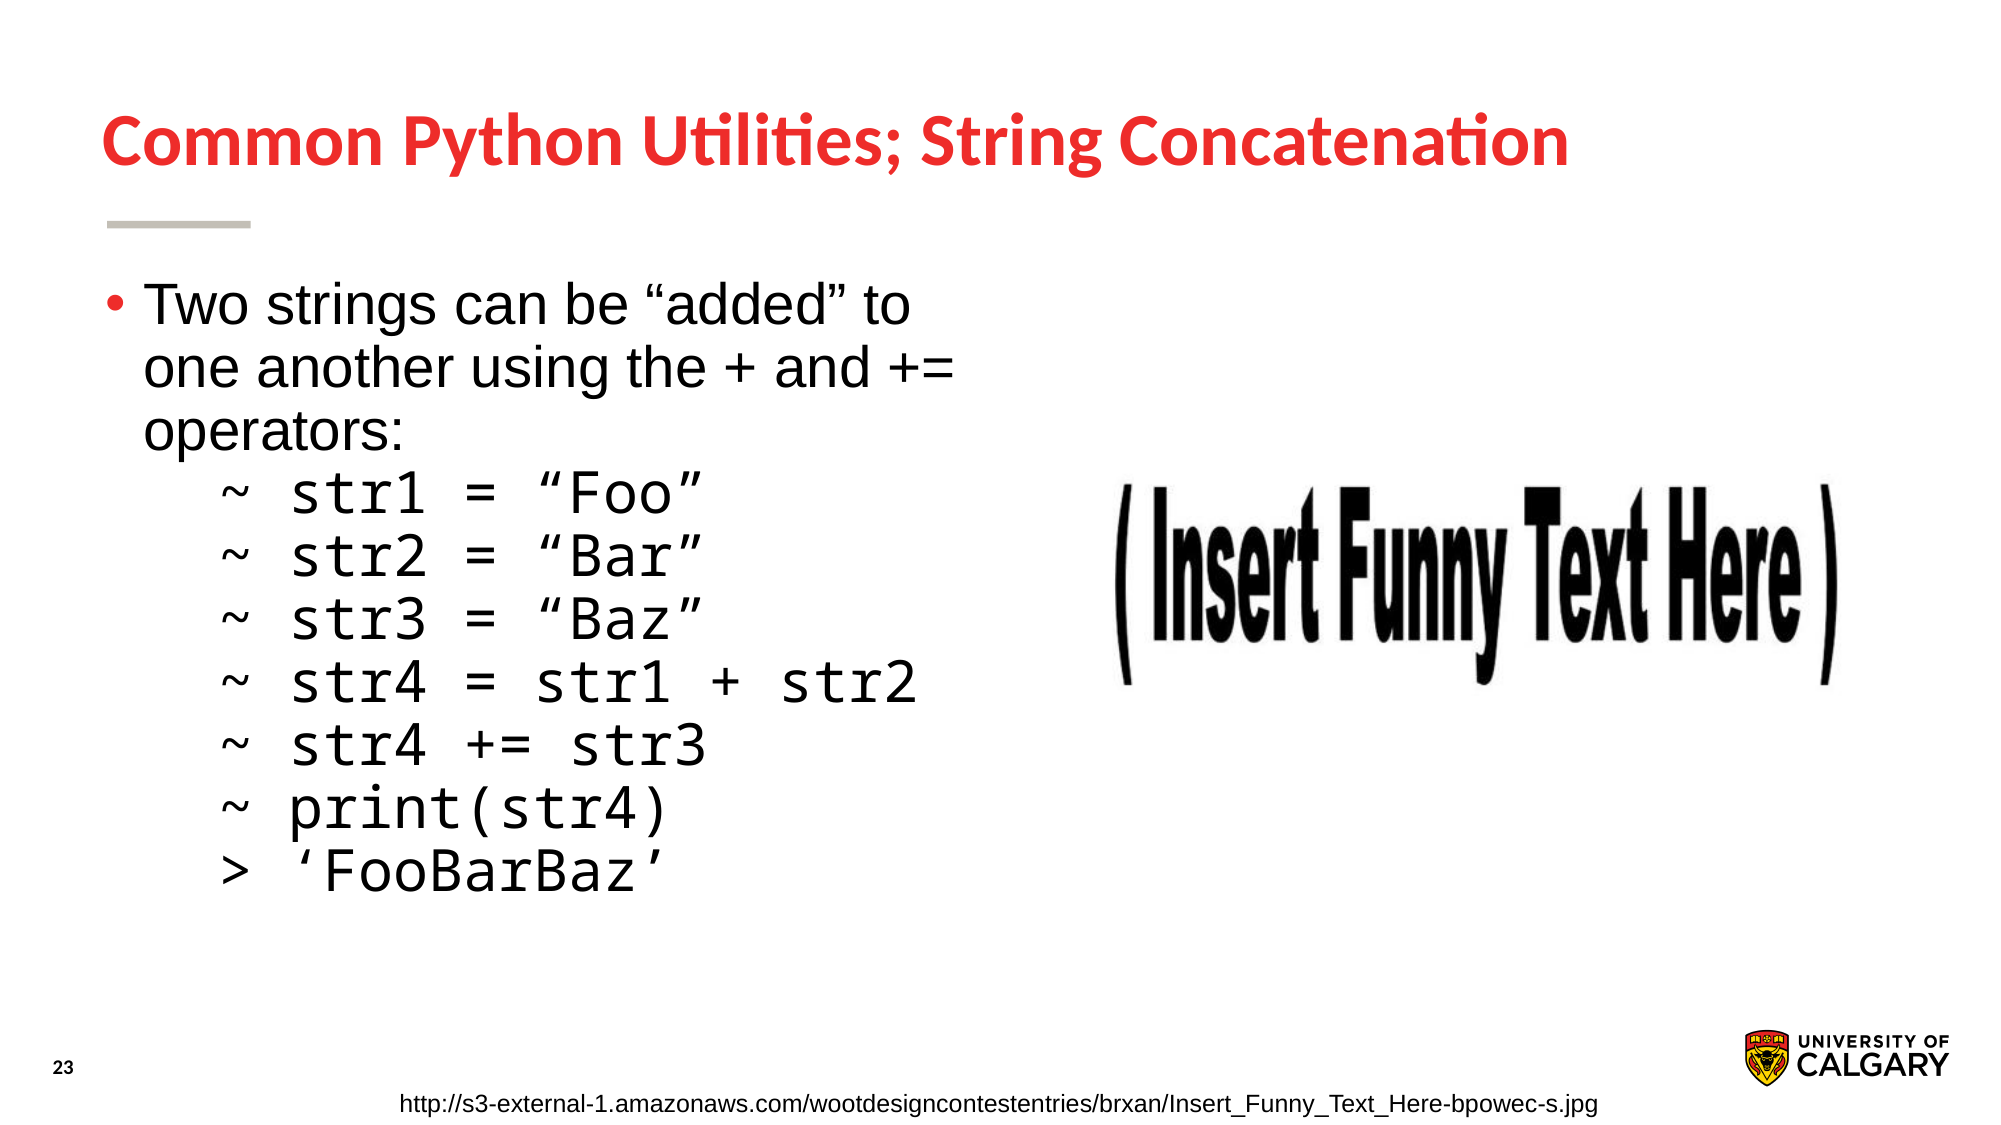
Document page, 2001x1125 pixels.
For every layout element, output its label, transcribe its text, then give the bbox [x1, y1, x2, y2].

title Common Python Utilities; String Concatenation [87, 60, 1774, 222]
text_box http://s3-external-1.amazonaws.com/wootdesigncontestentries/brxan/Insert_Funny_Text_Here-bpowec-s.jpg [50, 1082, 1951, 1125]
picture [1722, 1012, 1972, 1099]
picture [1081, 189, 1873, 981]
list Two strings can be “added” to one another using the + and += operators: ~ str1 = “Foo” ~ str2 = “Bar” ~ str3 = “Baz” ~ str4 = str1 + str2 ~ str4 += str3 ~ print(str4) > ‘FooBarBaz’ [91, 266, 991, 981]
